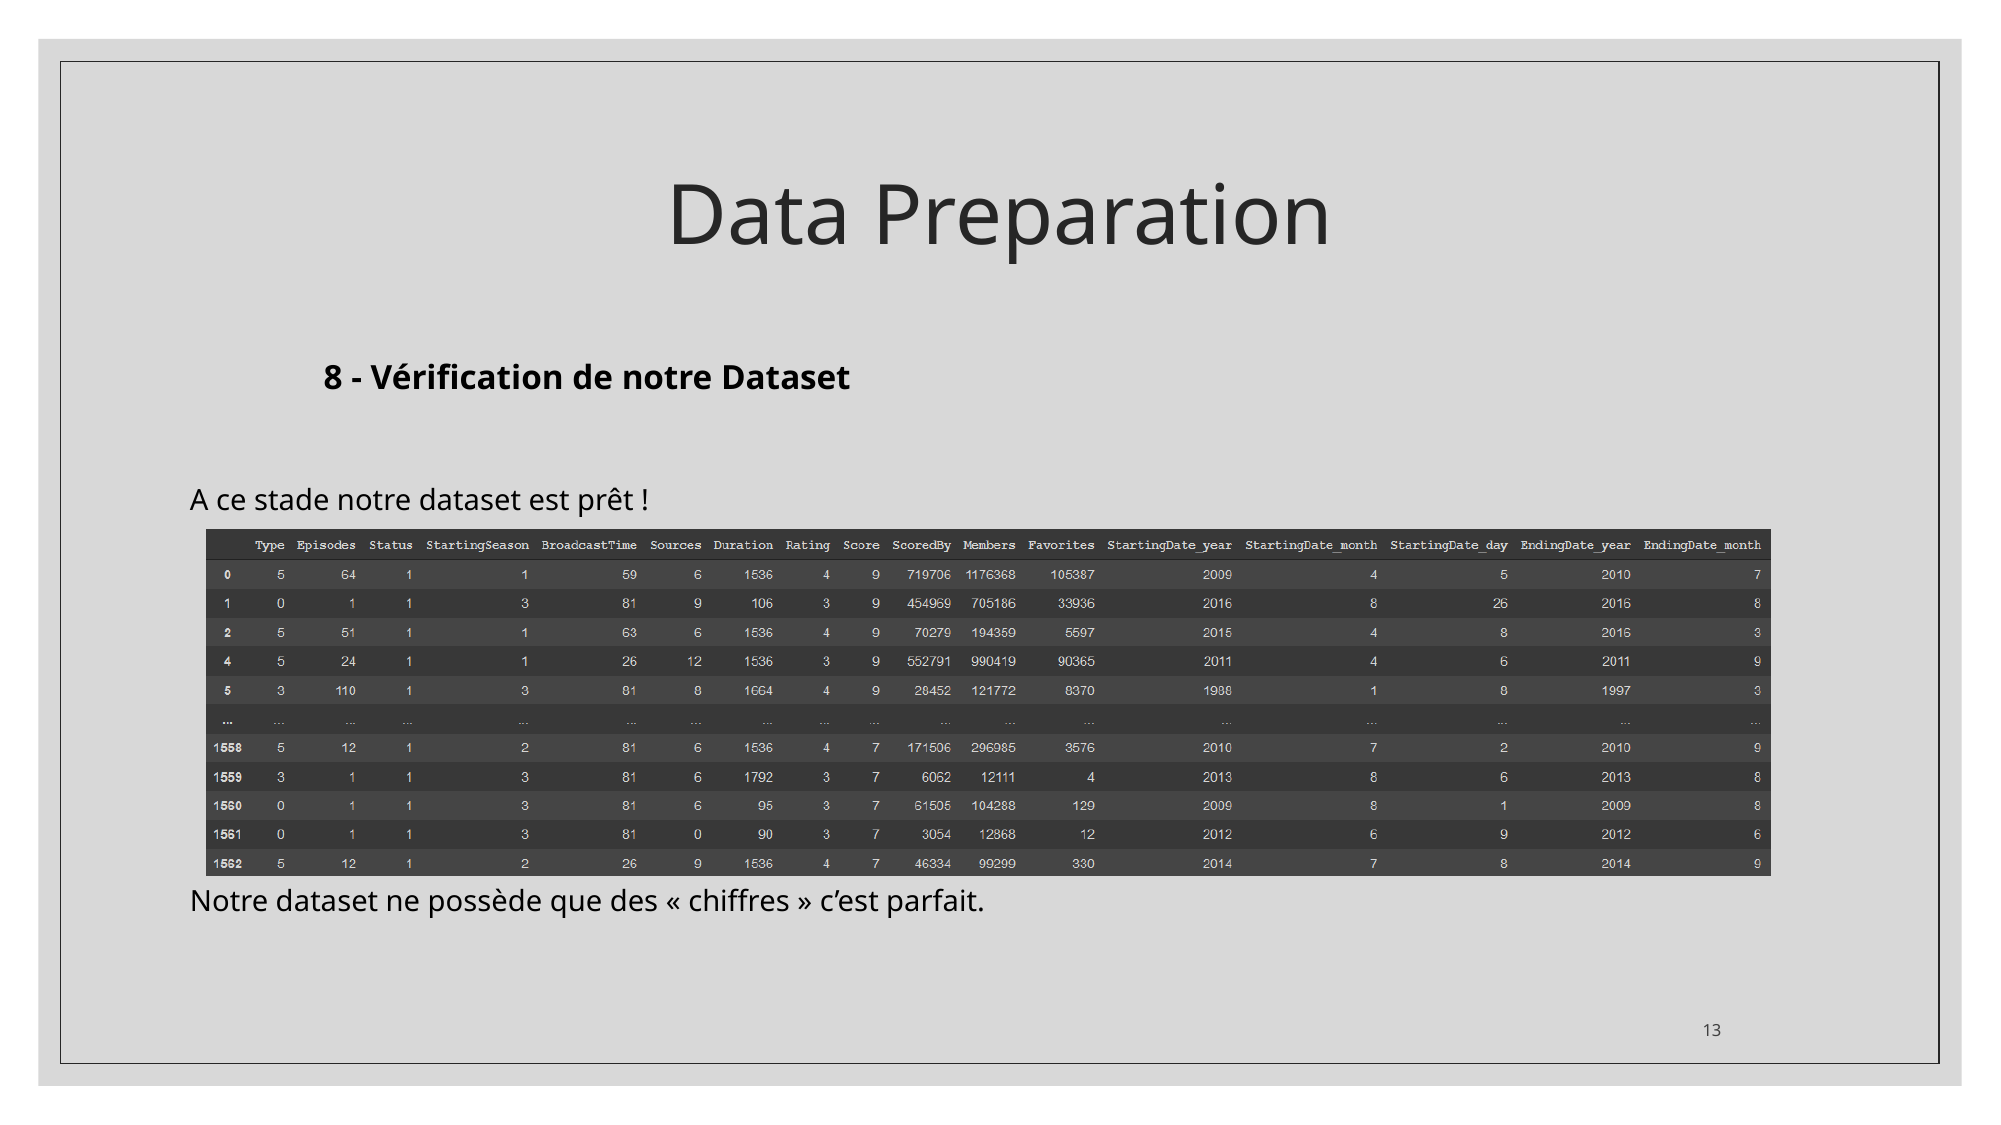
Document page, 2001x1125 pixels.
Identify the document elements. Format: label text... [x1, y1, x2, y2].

title Data Preparation [174, 105, 1825, 331]
list 8 - Vérification de notre Dataset A ce stade notre dataset est prêt ! Notre dataset ne possède que des « chiffres » c’est parfait. [174, 345, 1825, 977]
text_box [1687, 990, 1825, 1051]
picture [206, 529, 1771, 876]
